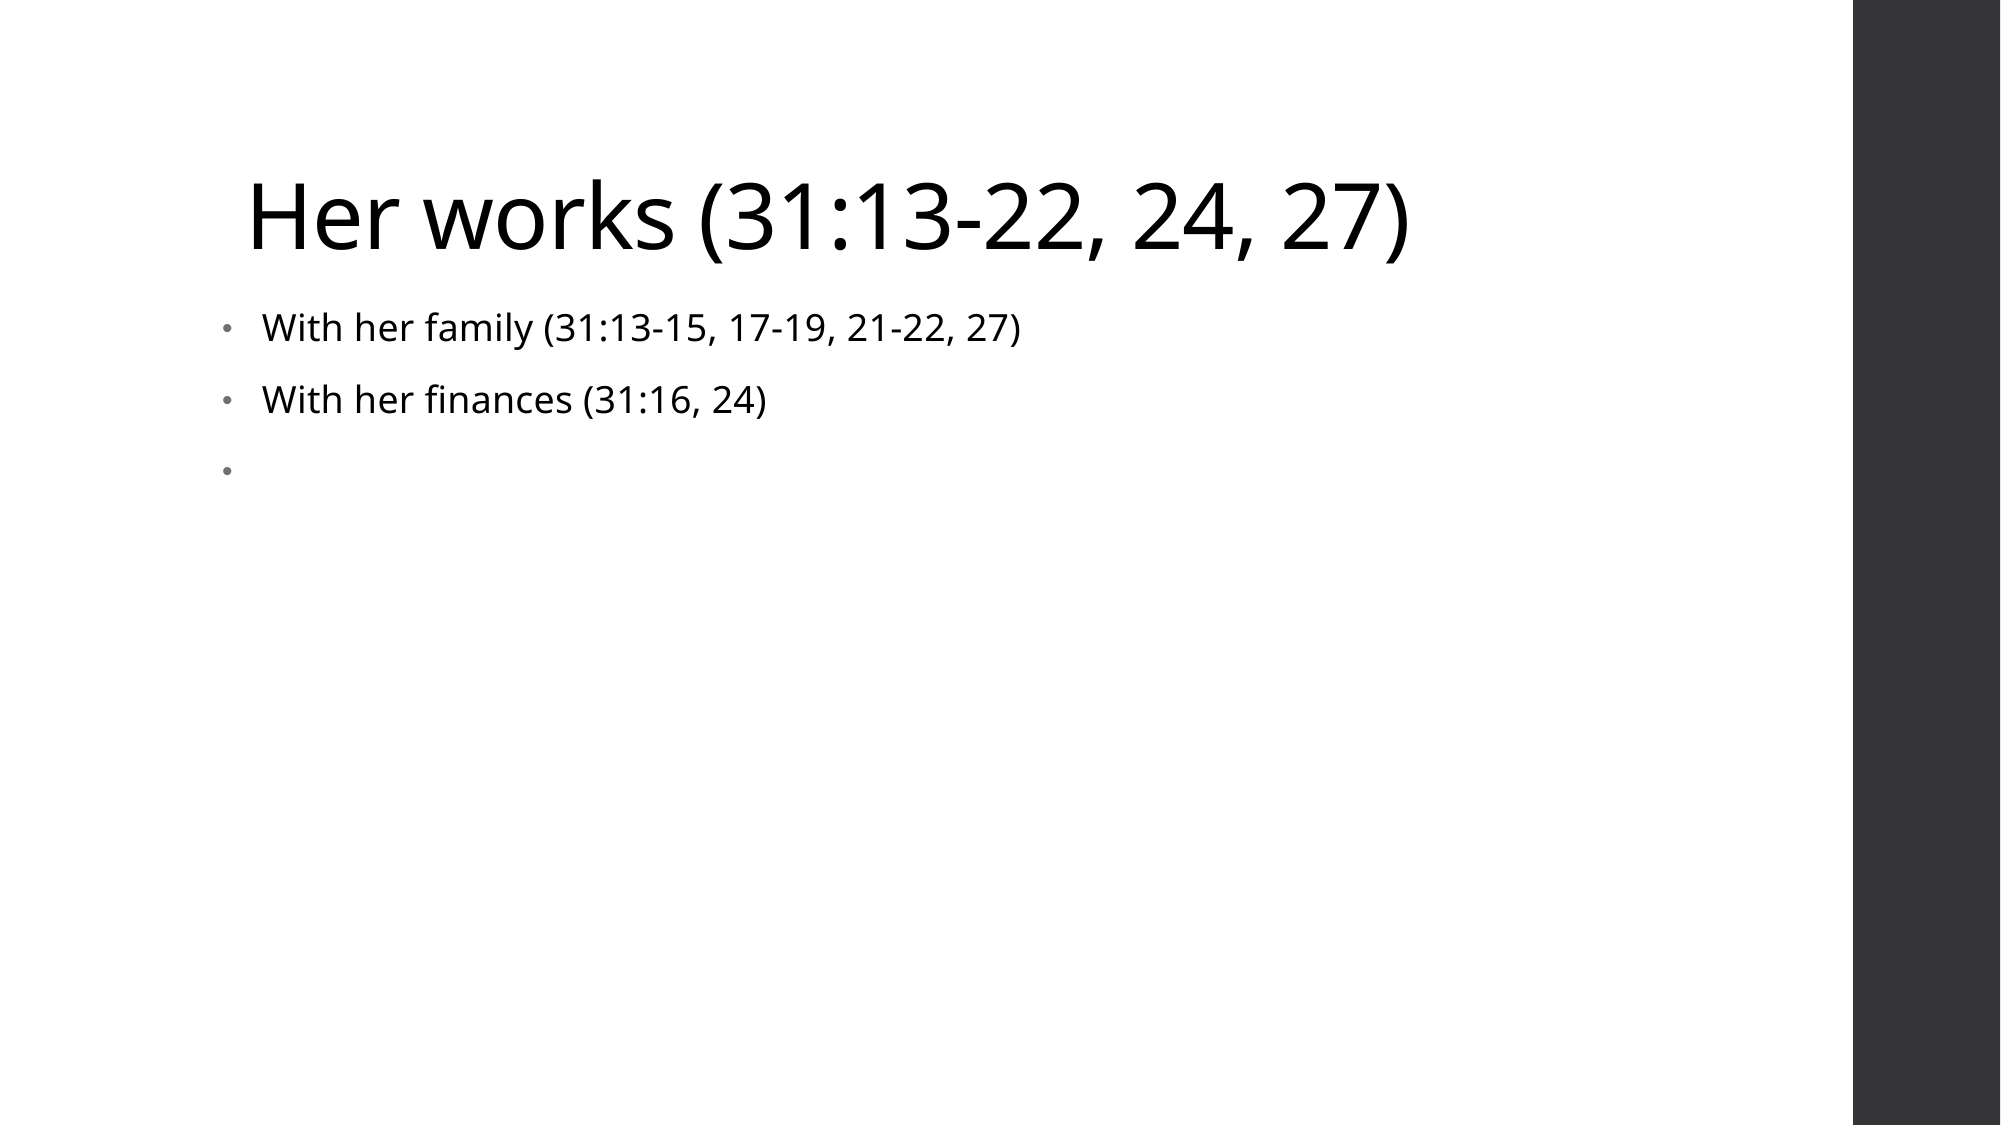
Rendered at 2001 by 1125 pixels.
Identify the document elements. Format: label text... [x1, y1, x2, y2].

title Her works (31:13-22, 24, 27) [206, 60, 1797, 278]
list With her family (31:13-15, 17-19, 21-22, 27) With her finances (31:16, 24) [206, 299, 1617, 1014]
